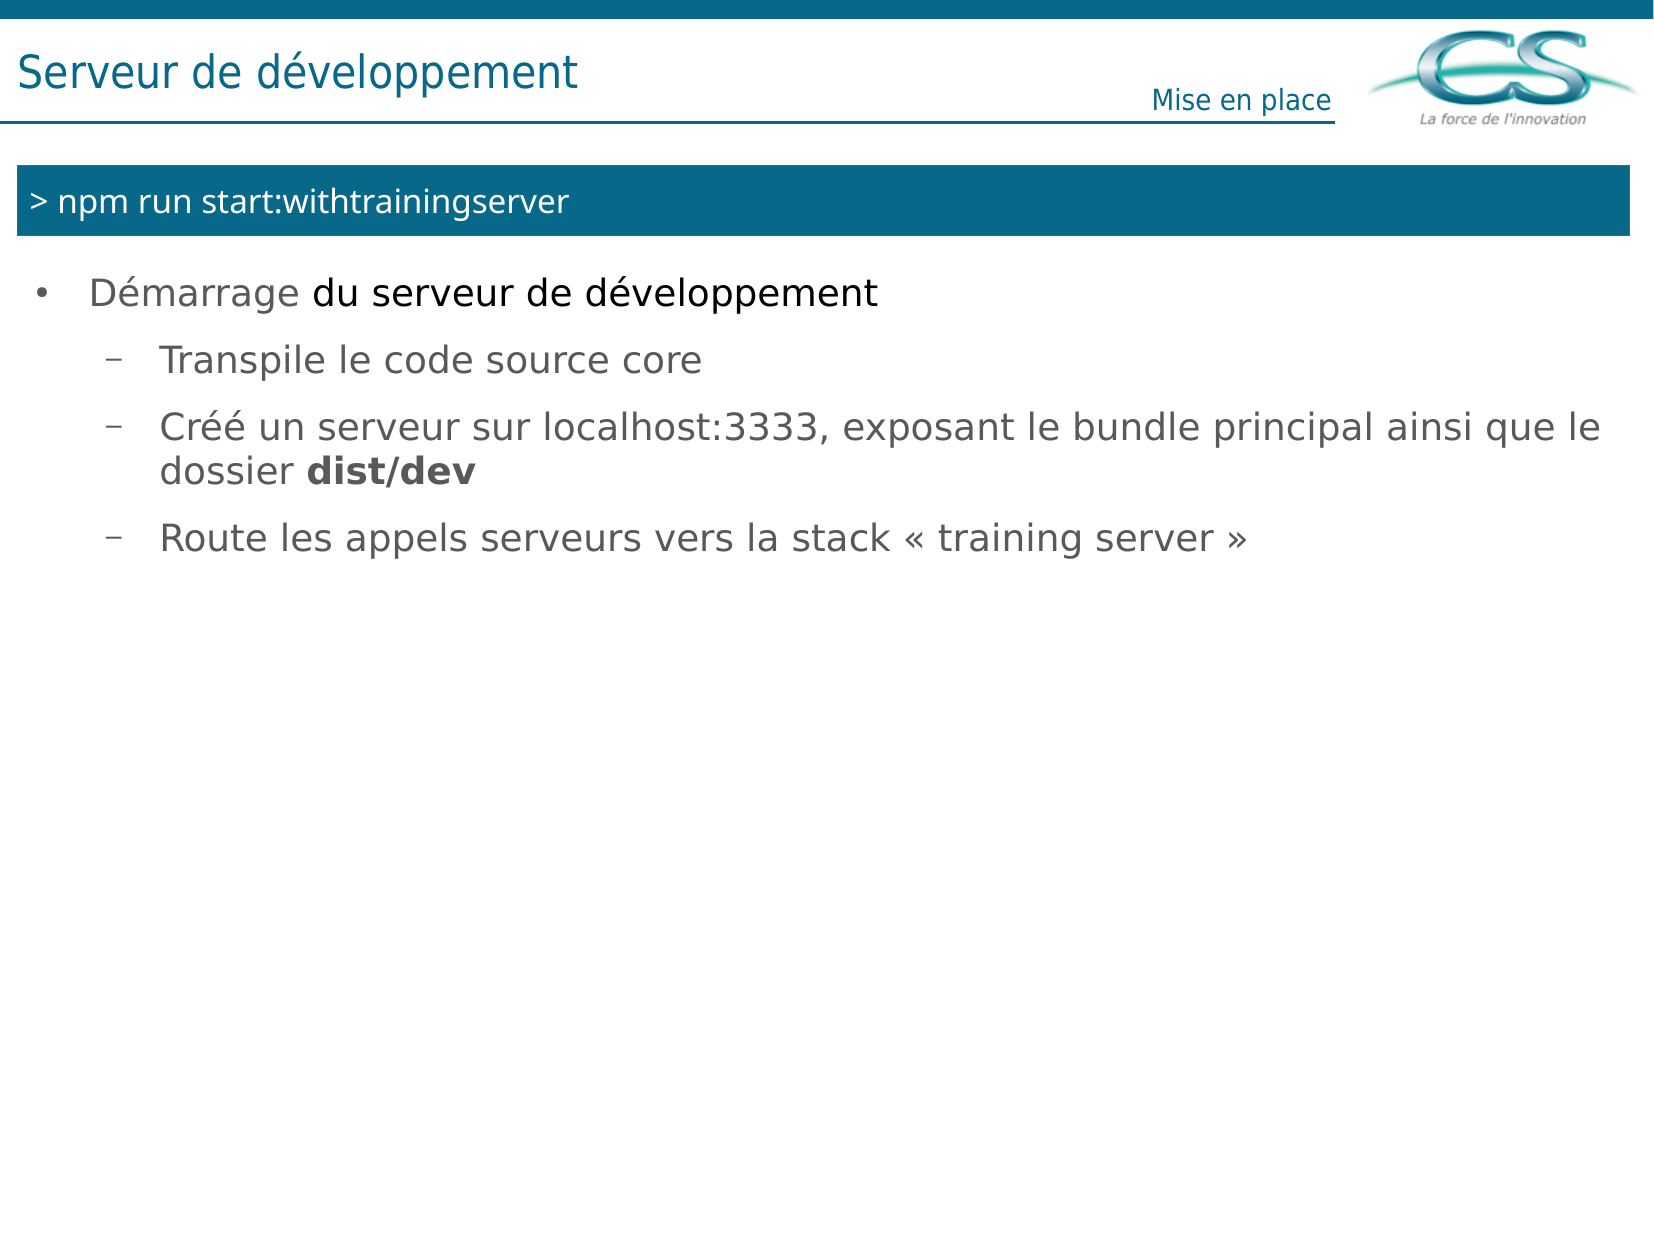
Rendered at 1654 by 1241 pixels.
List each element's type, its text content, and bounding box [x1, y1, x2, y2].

picture [1368, 28, 1642, 128]
list Démarrage du serveur de développement Transpile le code source core Créé un serveur sur localhost:3333, exposant le bundle principal ainsi que le dossier dist/dev Route les appels serveurs vers la stack « training server » [17, 271, 1630, 1211]
text_box > npm run start:withtrainingserver [17, 165, 1630, 236]
title Serveur de développement [17, 46, 1368, 106]
text_box Mise en place [1139, 71, 1347, 164]
